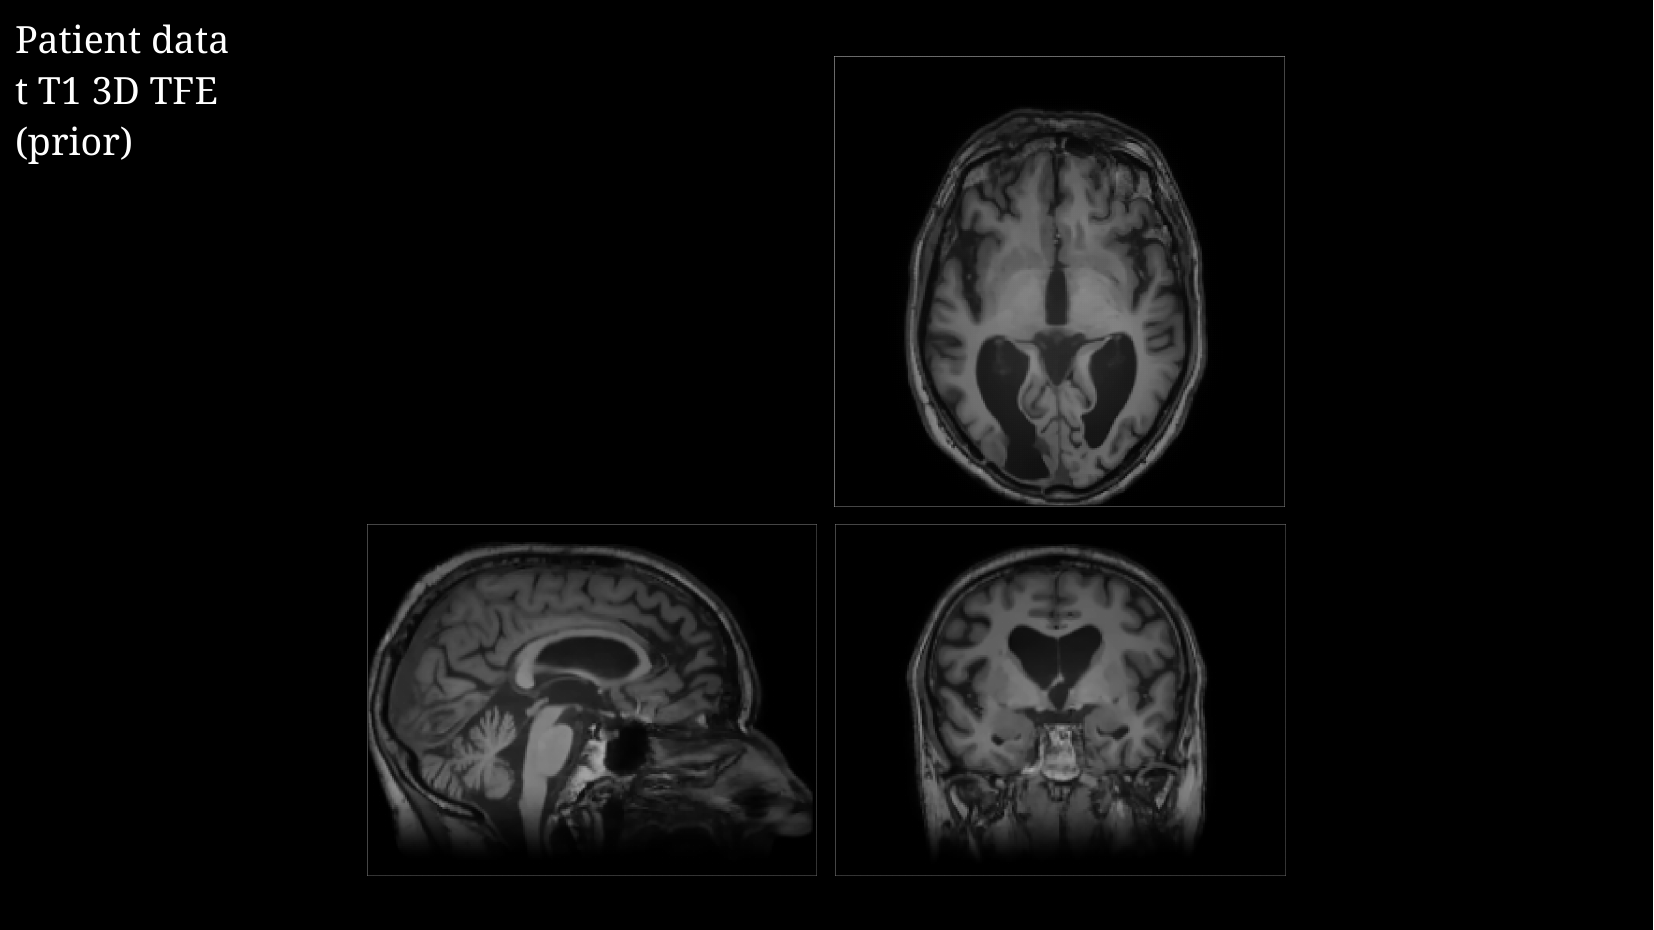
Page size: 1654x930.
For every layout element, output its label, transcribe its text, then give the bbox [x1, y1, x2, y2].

picture [835, 524, 1286, 876]
title Patient data t T1 3D TFE (prior) [15, 4, 713, 176]
picture [834, 56, 1285, 507]
picture [367, 524, 817, 876]
